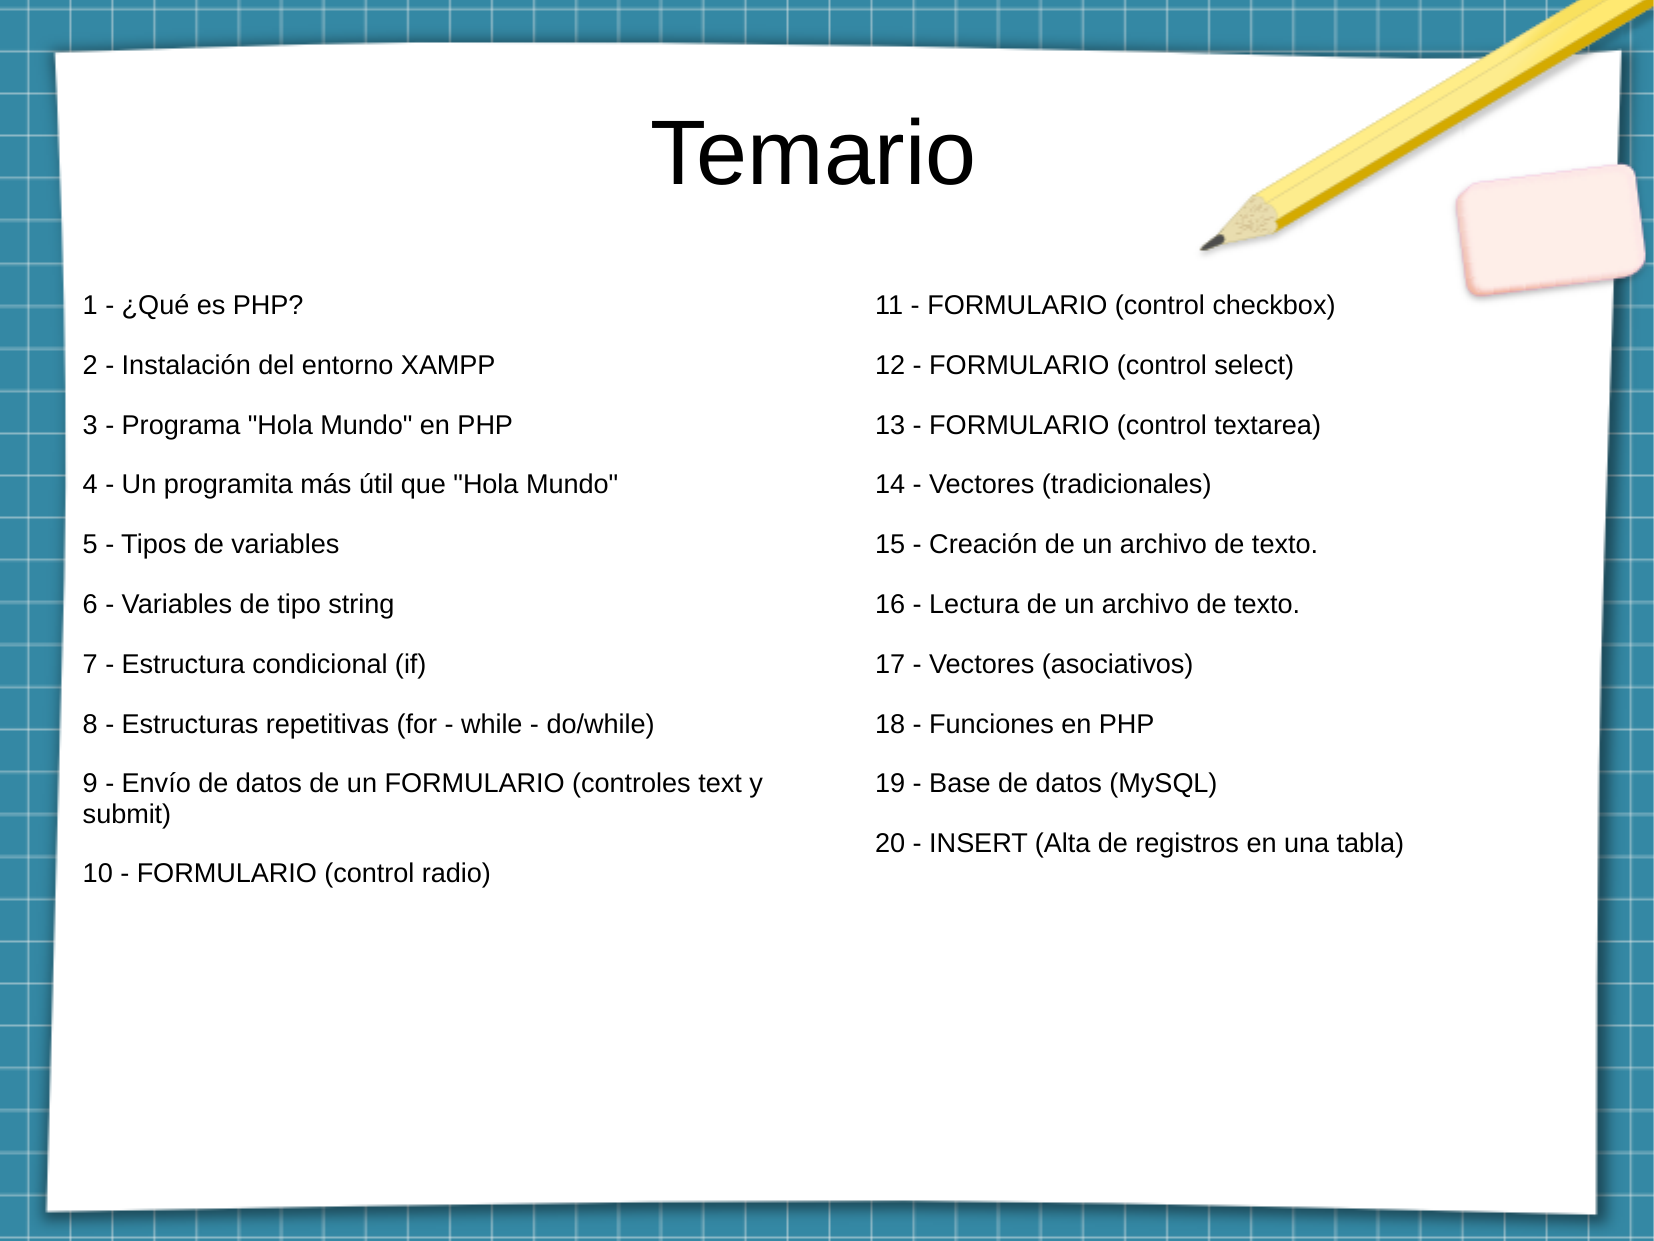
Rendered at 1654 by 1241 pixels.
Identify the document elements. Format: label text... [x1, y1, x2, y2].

list 1 - ¿Qué es PHP? 2 - Instalación del entorno XAMPP 3 - Programa "Hola Mundo" en PHP 4 - Un programita más útil que "Hola Mundo" 5 - Tipos de variables 6 - Variables de tipo string 7 - Estructura condicional (if) 8 - Estructuras repetitivas (for - while - do/while) 9 - Envío de datos de un FORMULARIO (controles text y submit) 10 - FORMULARIO (control radio) [82, 290, 809, 1010]
list 11 - FORMULARIO (control checkbox) 12 - FORMULARIO (control select) 13 - FORMULARIO (control textarea) 14 - Vectores (tradicionales) 15 - Creación de un archivo de texto. 16 - Lectura de un archivo de texto. 17 - Vectores (asociativos) 18 - Funciones en PHP 19 - Base de datos (MySQL) 20 - INSERT (Alta de registros en una tabla) [845, 290, 1572, 1010]
title Temario [82, 49, 1571, 257]
picture [0, 0, 1654, 1241]
